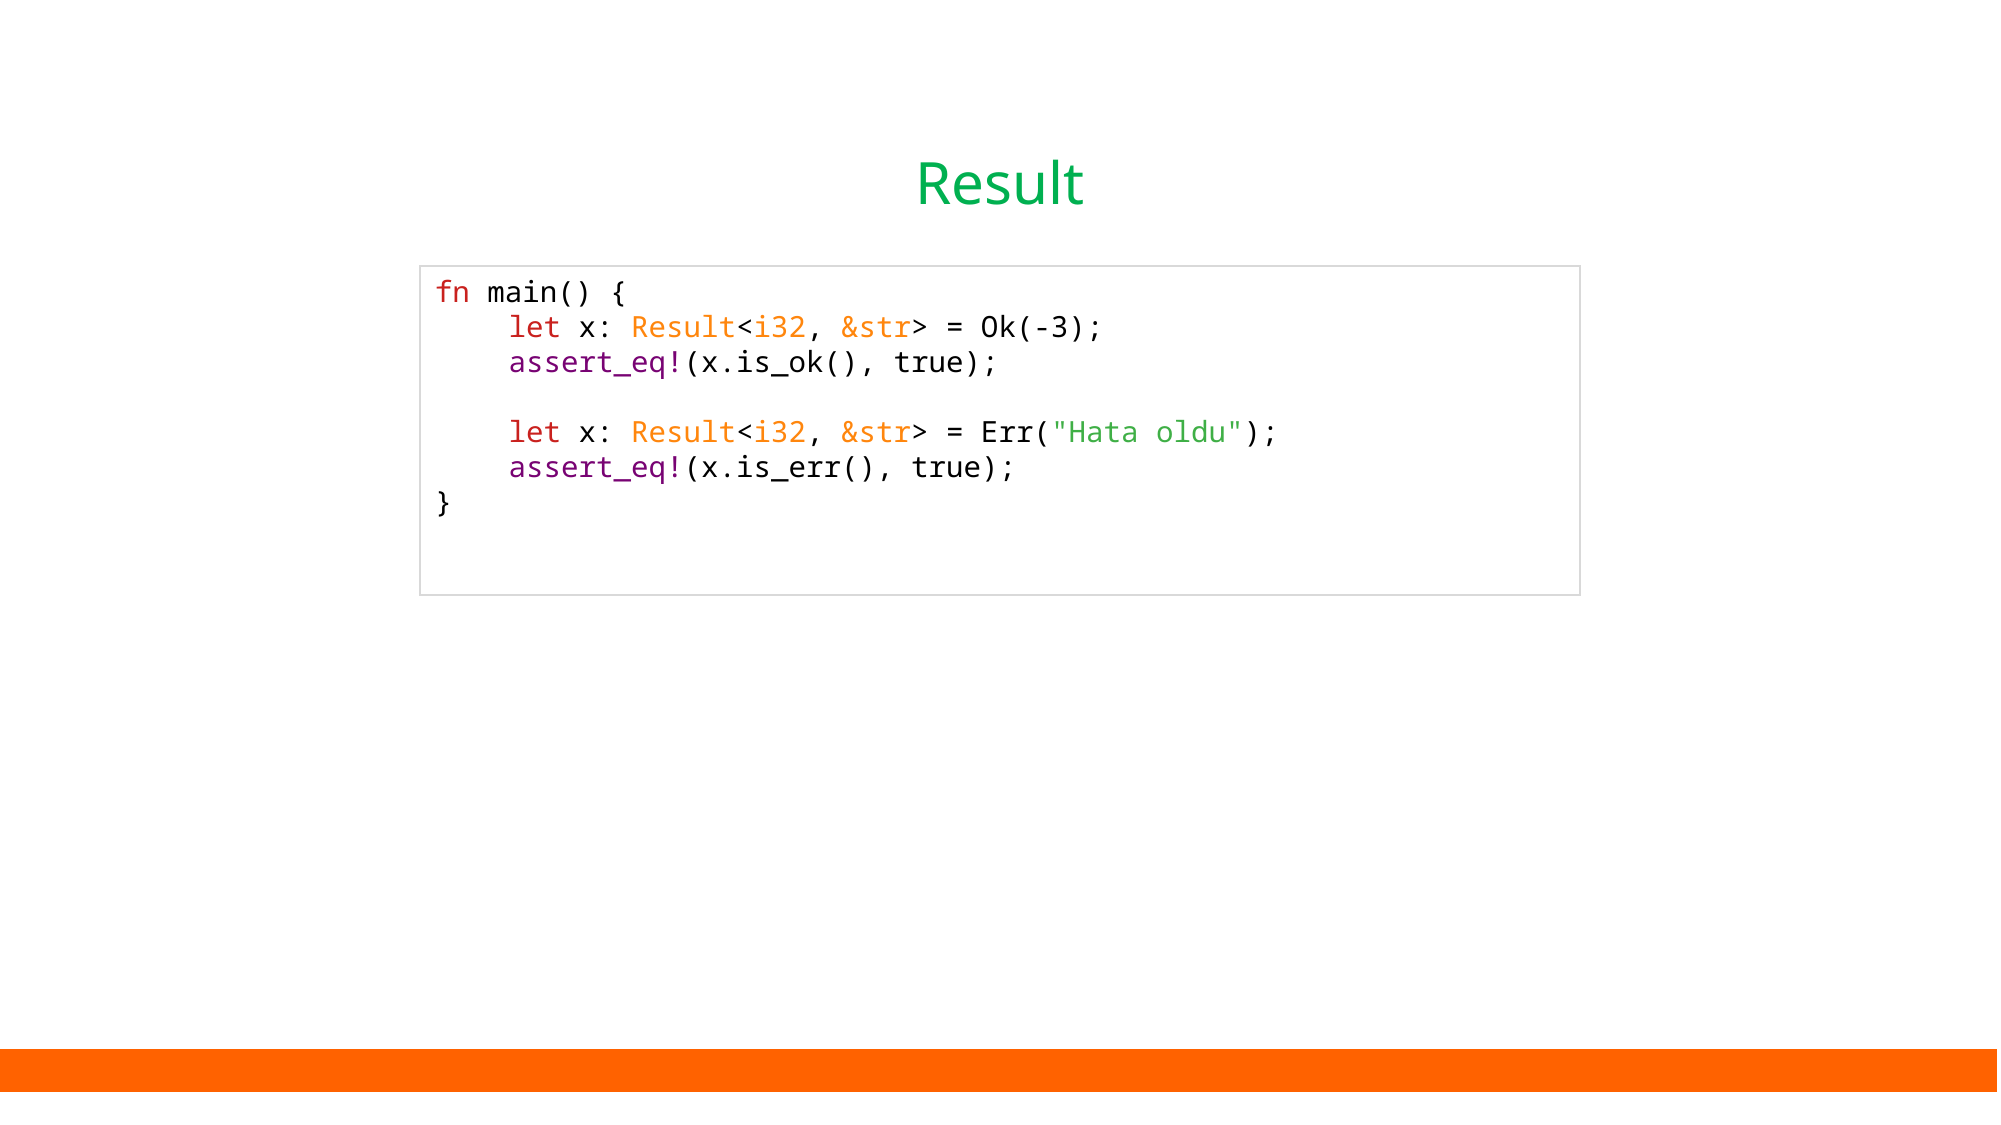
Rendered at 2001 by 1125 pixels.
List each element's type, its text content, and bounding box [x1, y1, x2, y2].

text_box fn main() { let x: Result<i32, &str> = Ok(-3); assert_eq!(x.is_ok(), true); let x: Result<i32, &str> = Err("Hata oldu"); assert_eq!(x.is_err(), true); } [419, 265, 1581, 596]
text_box [0, 1049, 1997, 1092]
list Result [420, 146, 1580, 237]
